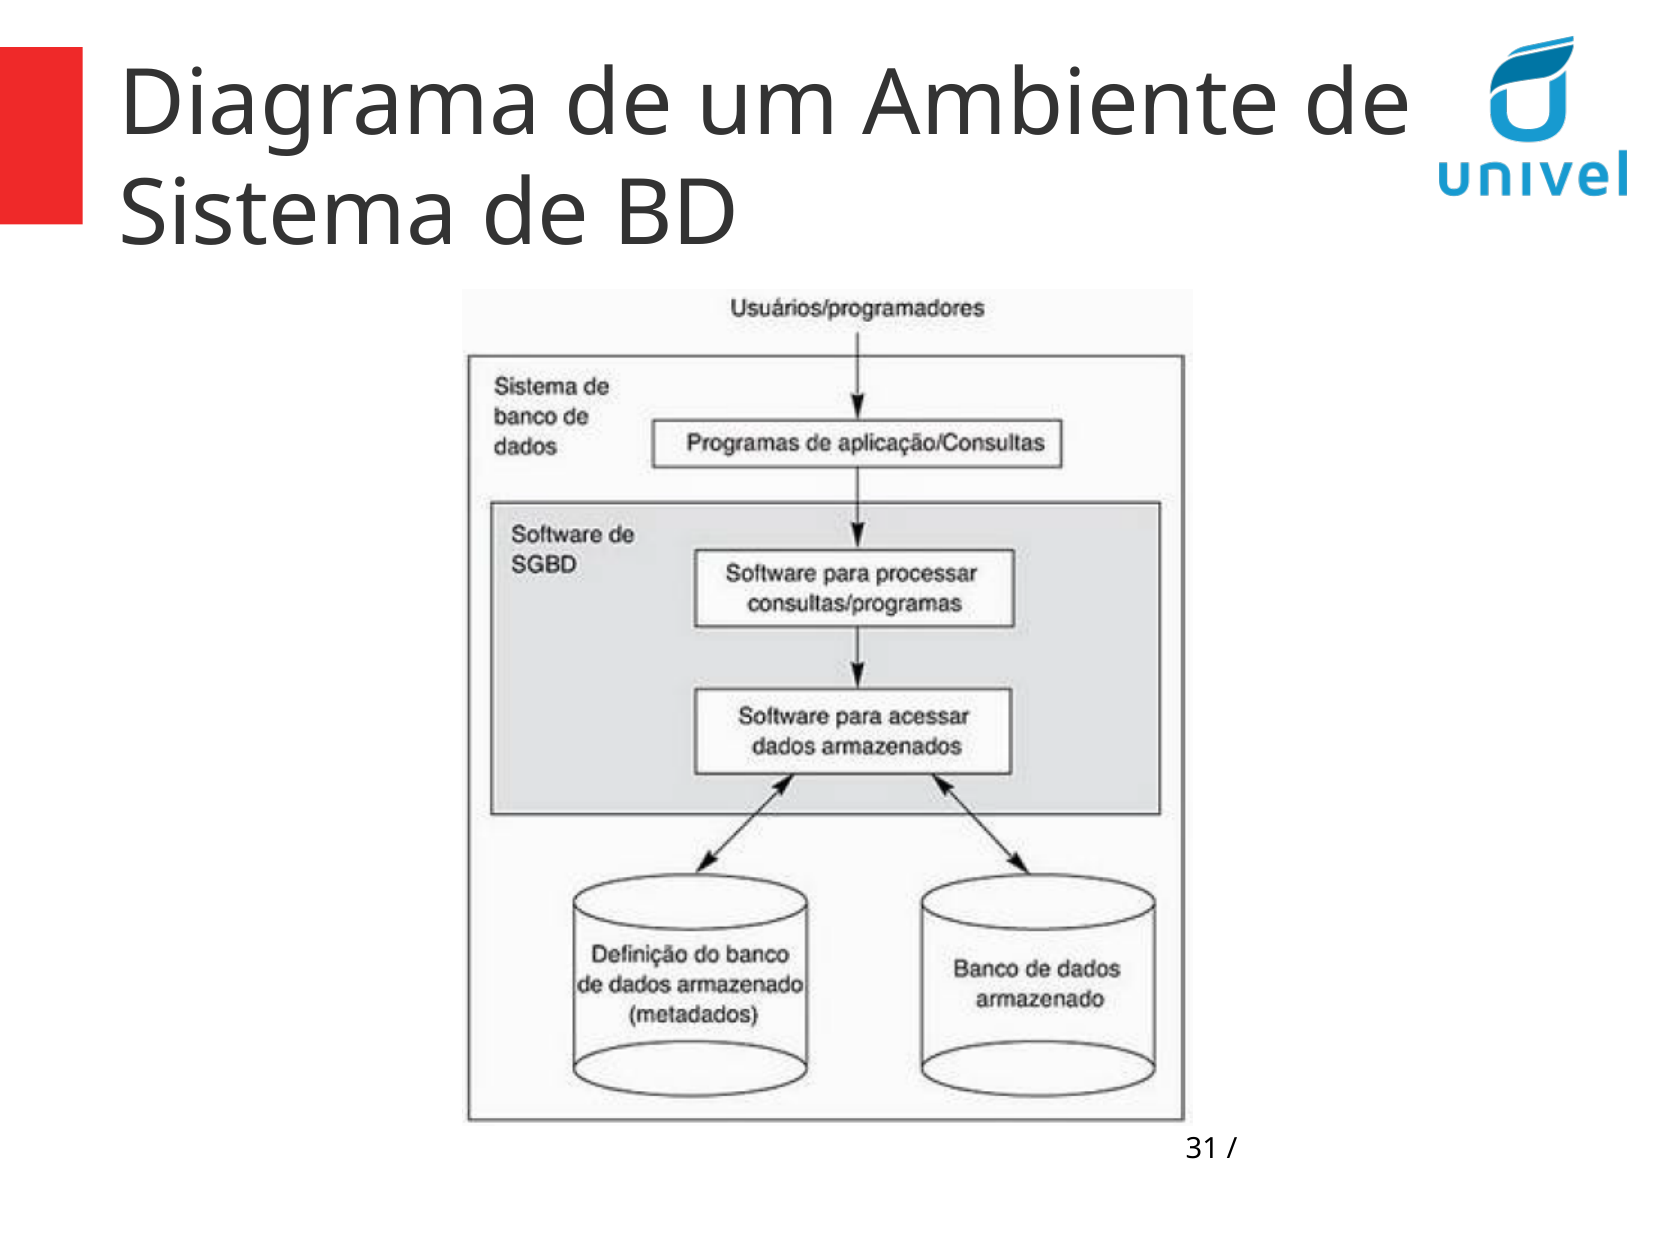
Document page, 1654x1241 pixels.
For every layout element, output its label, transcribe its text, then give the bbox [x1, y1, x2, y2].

text_box / [1185, 1129, 1571, 1216]
title Diagrama de um Ambiente de Sistema de BD [118, 27, 1571, 279]
picture [462, 290, 1193, 1126]
